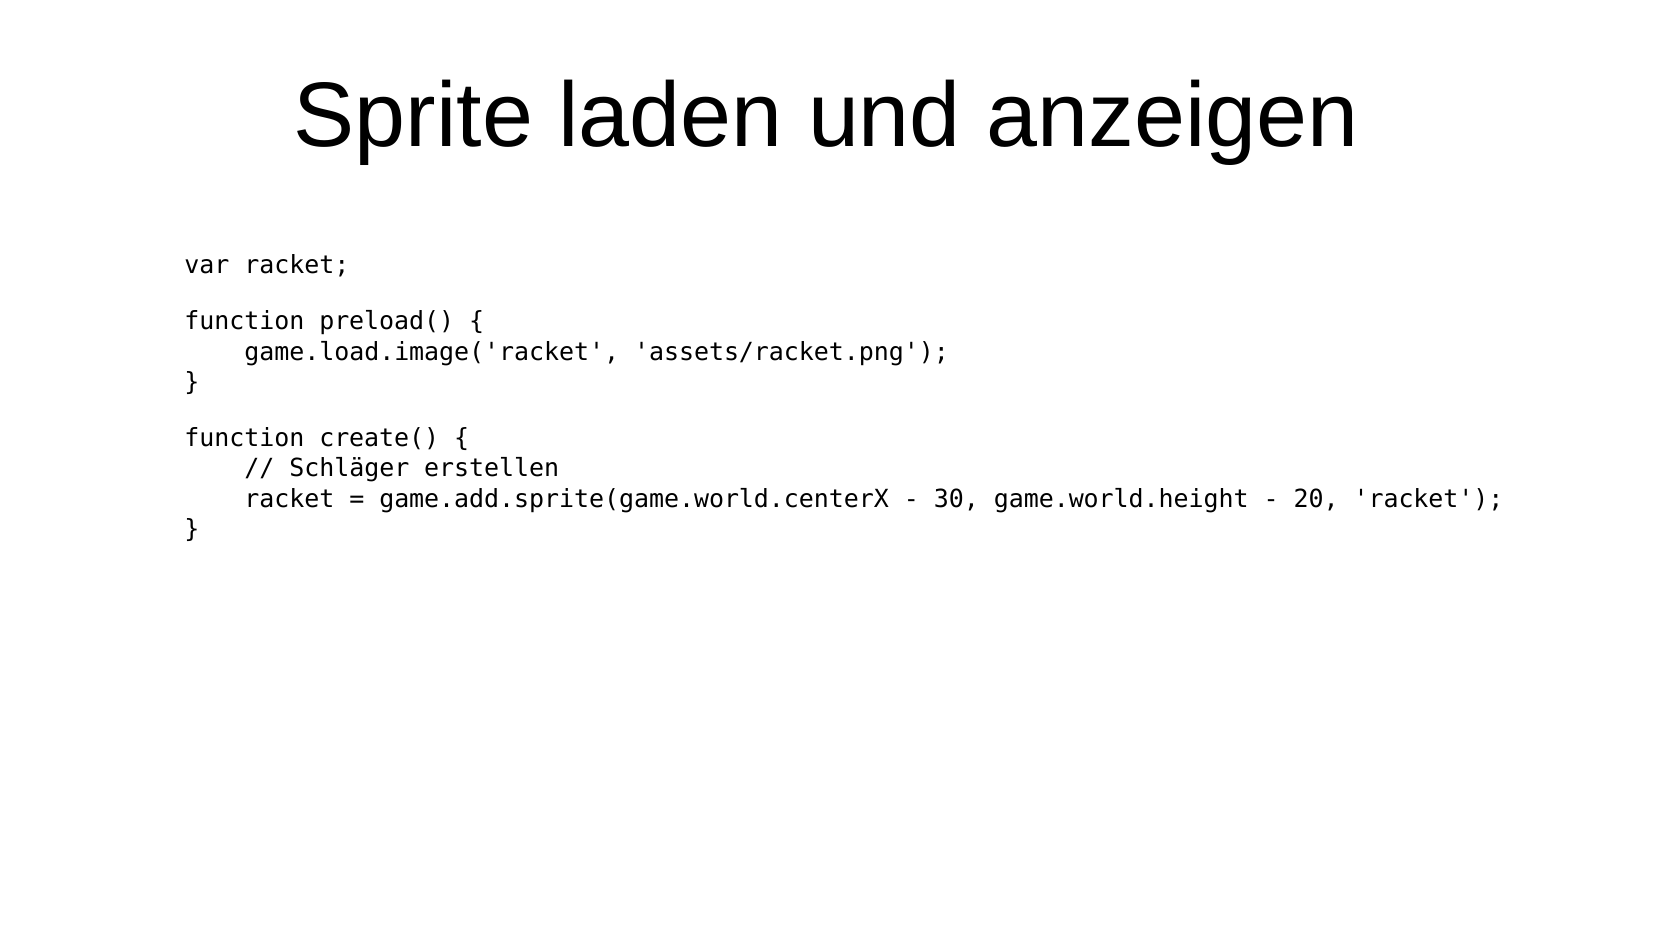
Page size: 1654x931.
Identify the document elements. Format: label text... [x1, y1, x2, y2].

text_box var racket; function preload() { game.load.image('racket', 'assets/racket.png'); } function create() { // Schläger erstellen racket = game.add.sprite(game.world.centerX - 30, game.world.height - 20, 'racket'); } [49, 243, 1608, 689]
title Sprite laden und anzeigen [82, 37, 1571, 193]
